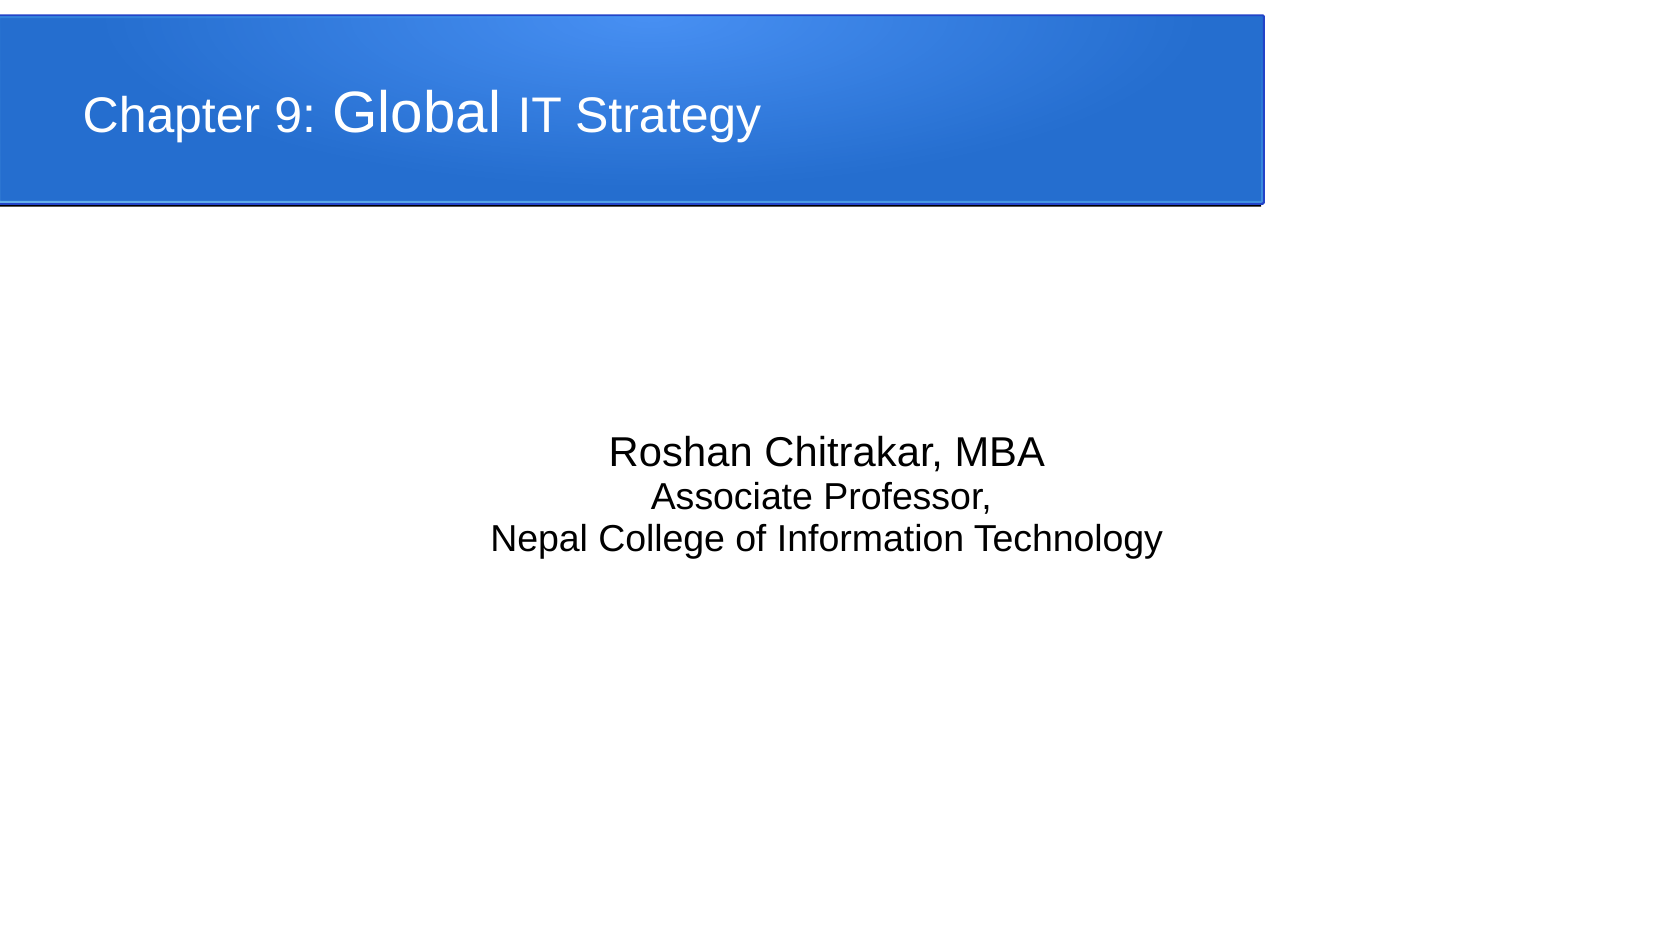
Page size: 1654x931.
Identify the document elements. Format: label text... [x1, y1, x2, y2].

title Chapter 9: Global IT Strategy [82, 35, 1235, 189]
subtitle Roshan Chitrakar, MBA Associate Professor, Nepal College of Information Technology [82, 224, 1571, 764]
